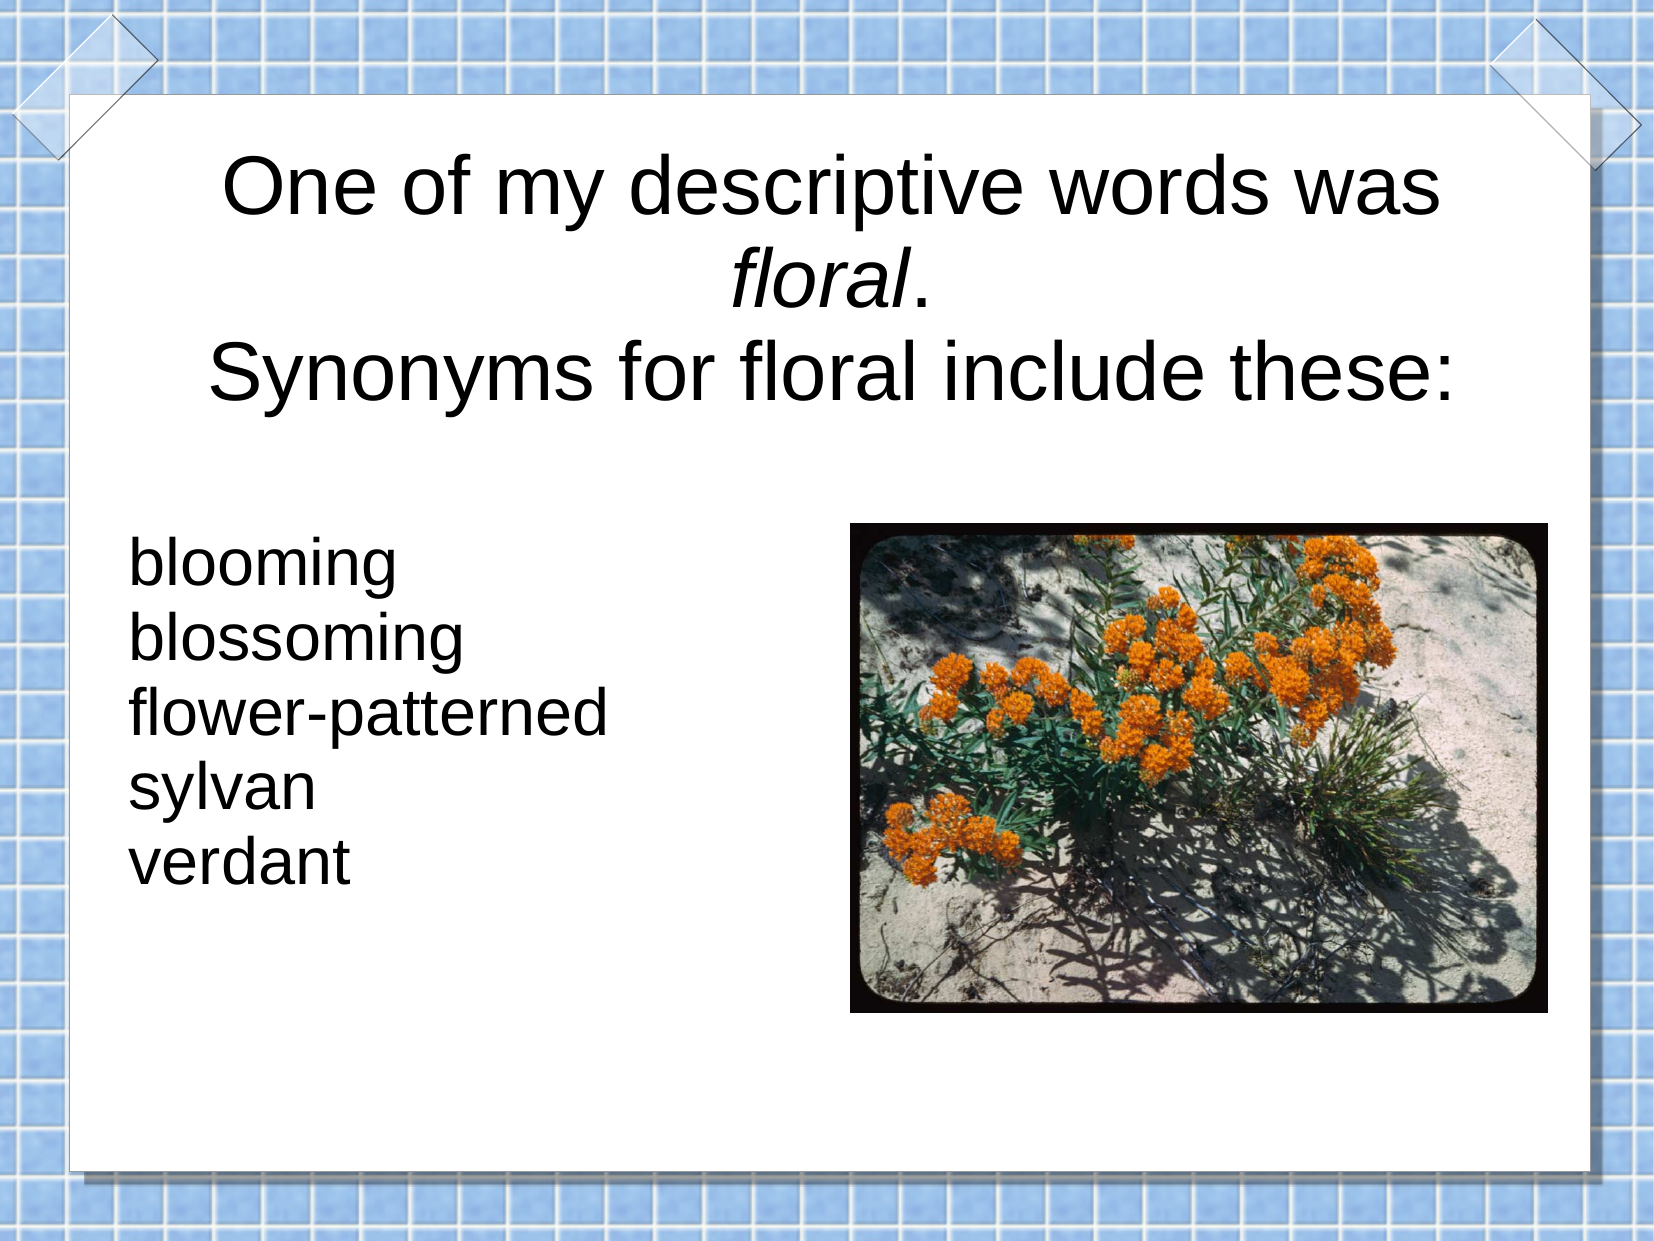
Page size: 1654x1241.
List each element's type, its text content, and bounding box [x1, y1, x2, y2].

list blooming blossoming flower-patterned sylvan verdant [128, 525, 826, 1011]
title One of my descriptive words was floral. Synonyms for floral include these: [116, 70, 1548, 488]
picture [0, 0, 1654, 1241]
